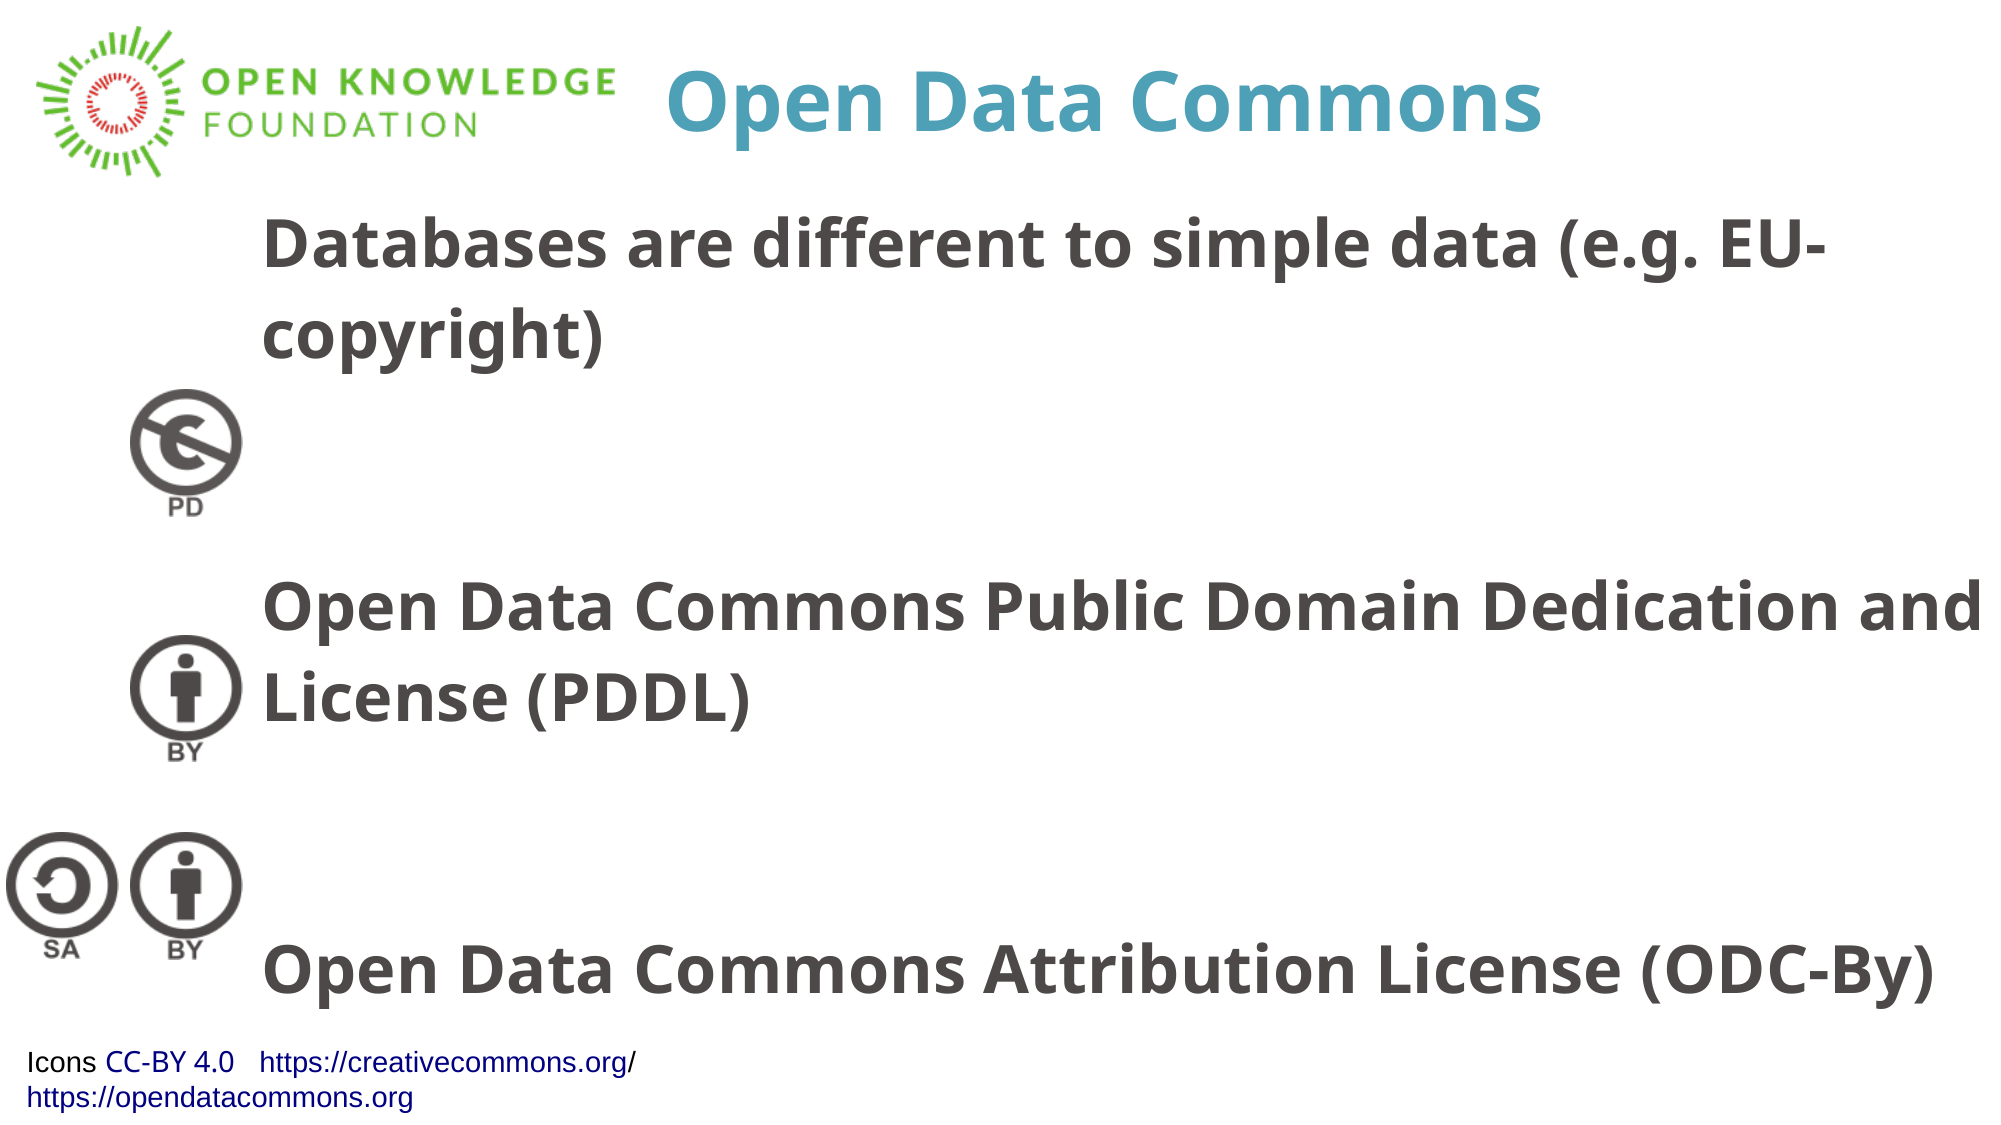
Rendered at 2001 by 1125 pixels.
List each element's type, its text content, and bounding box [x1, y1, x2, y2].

text_box Open Data Commons [649, 35, 1445, 188]
picture [130, 635, 243, 762]
picture [6, 832, 119, 960]
text_box Databases are different to simple data (e.g. EU-copyright) Open Data Commons Public Domain Dedication and License (PDDL) Open Data Commons Attribution License (ODC-By) Open Data Commons Open Database License (ODbL) [211, 189, 2000, 1125]
picture [36, 26, 615, 178]
text_box Icons CC-BY 4.0 https://creativecommons.org/ https://opendatacommons.org [11, 1033, 653, 1116]
picture [130, 832, 243, 960]
picture [130, 389, 243, 517]
